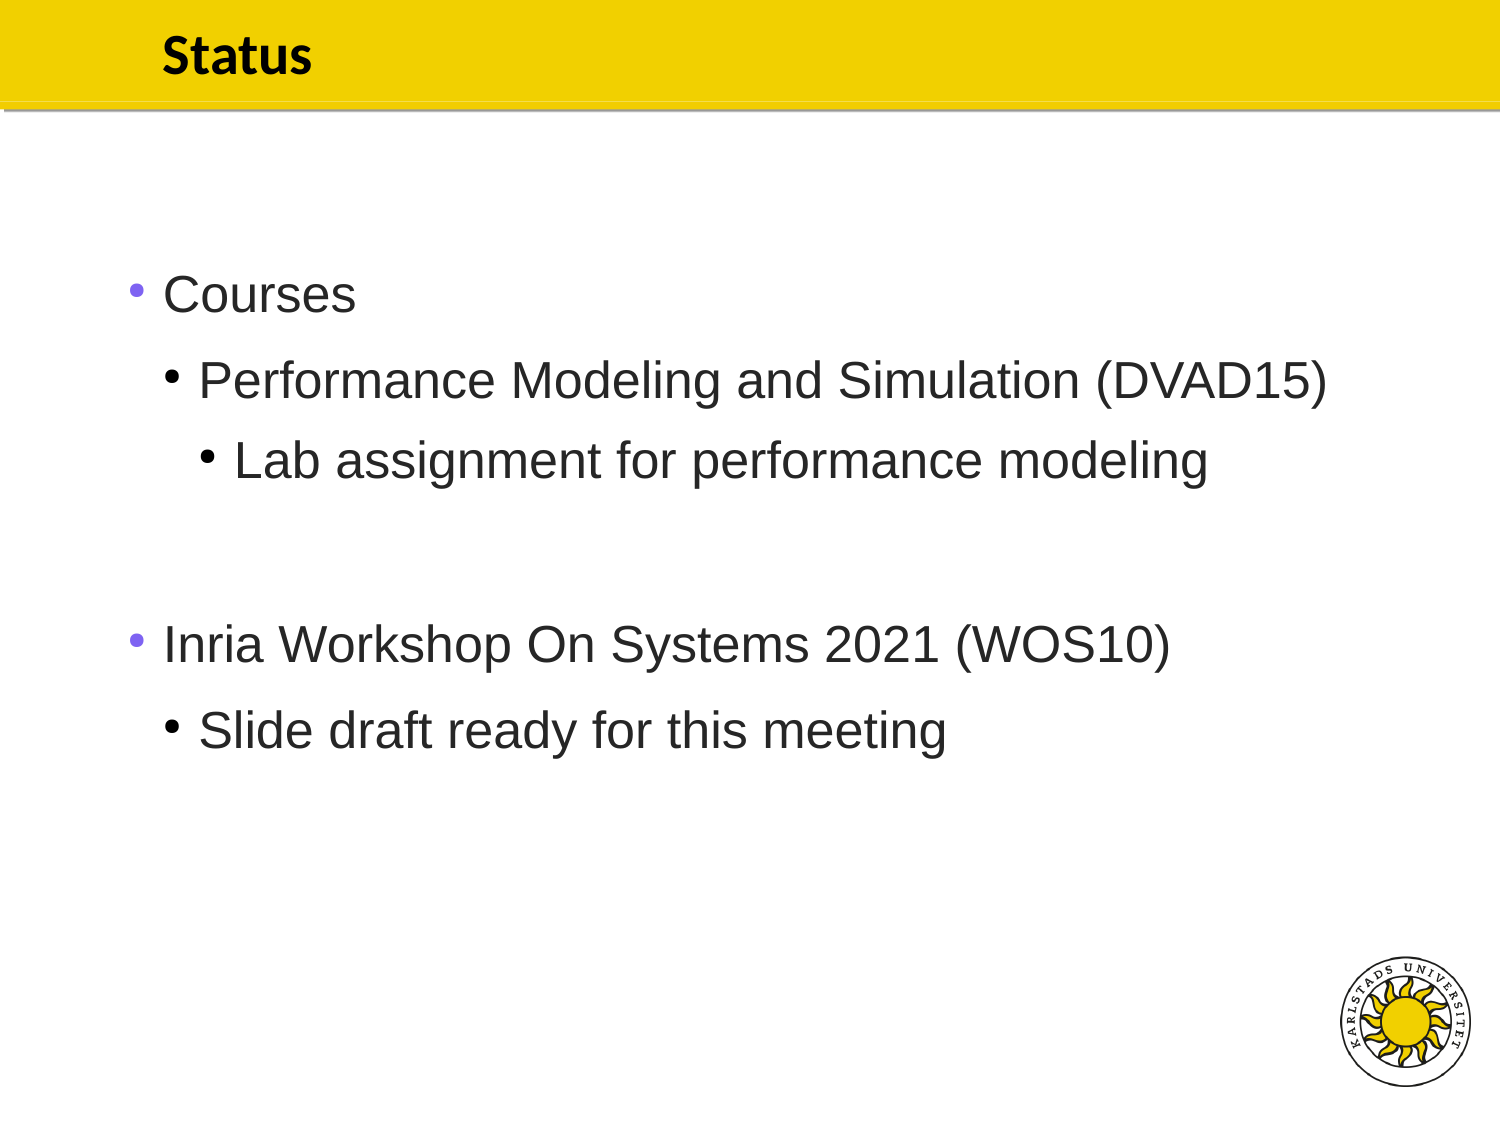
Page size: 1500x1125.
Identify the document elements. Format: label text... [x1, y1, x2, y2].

title Status [112, 0, 1388, 102]
list Courses Performance Modeling and Simulation (DVAD15) Lab assignment for performance modeling Inria Workshop On Systems 2021 (WOS10) Slide draft ready for this meeting [112, 179, 1471, 970]
picture [1340, 970, 1471, 1095]
